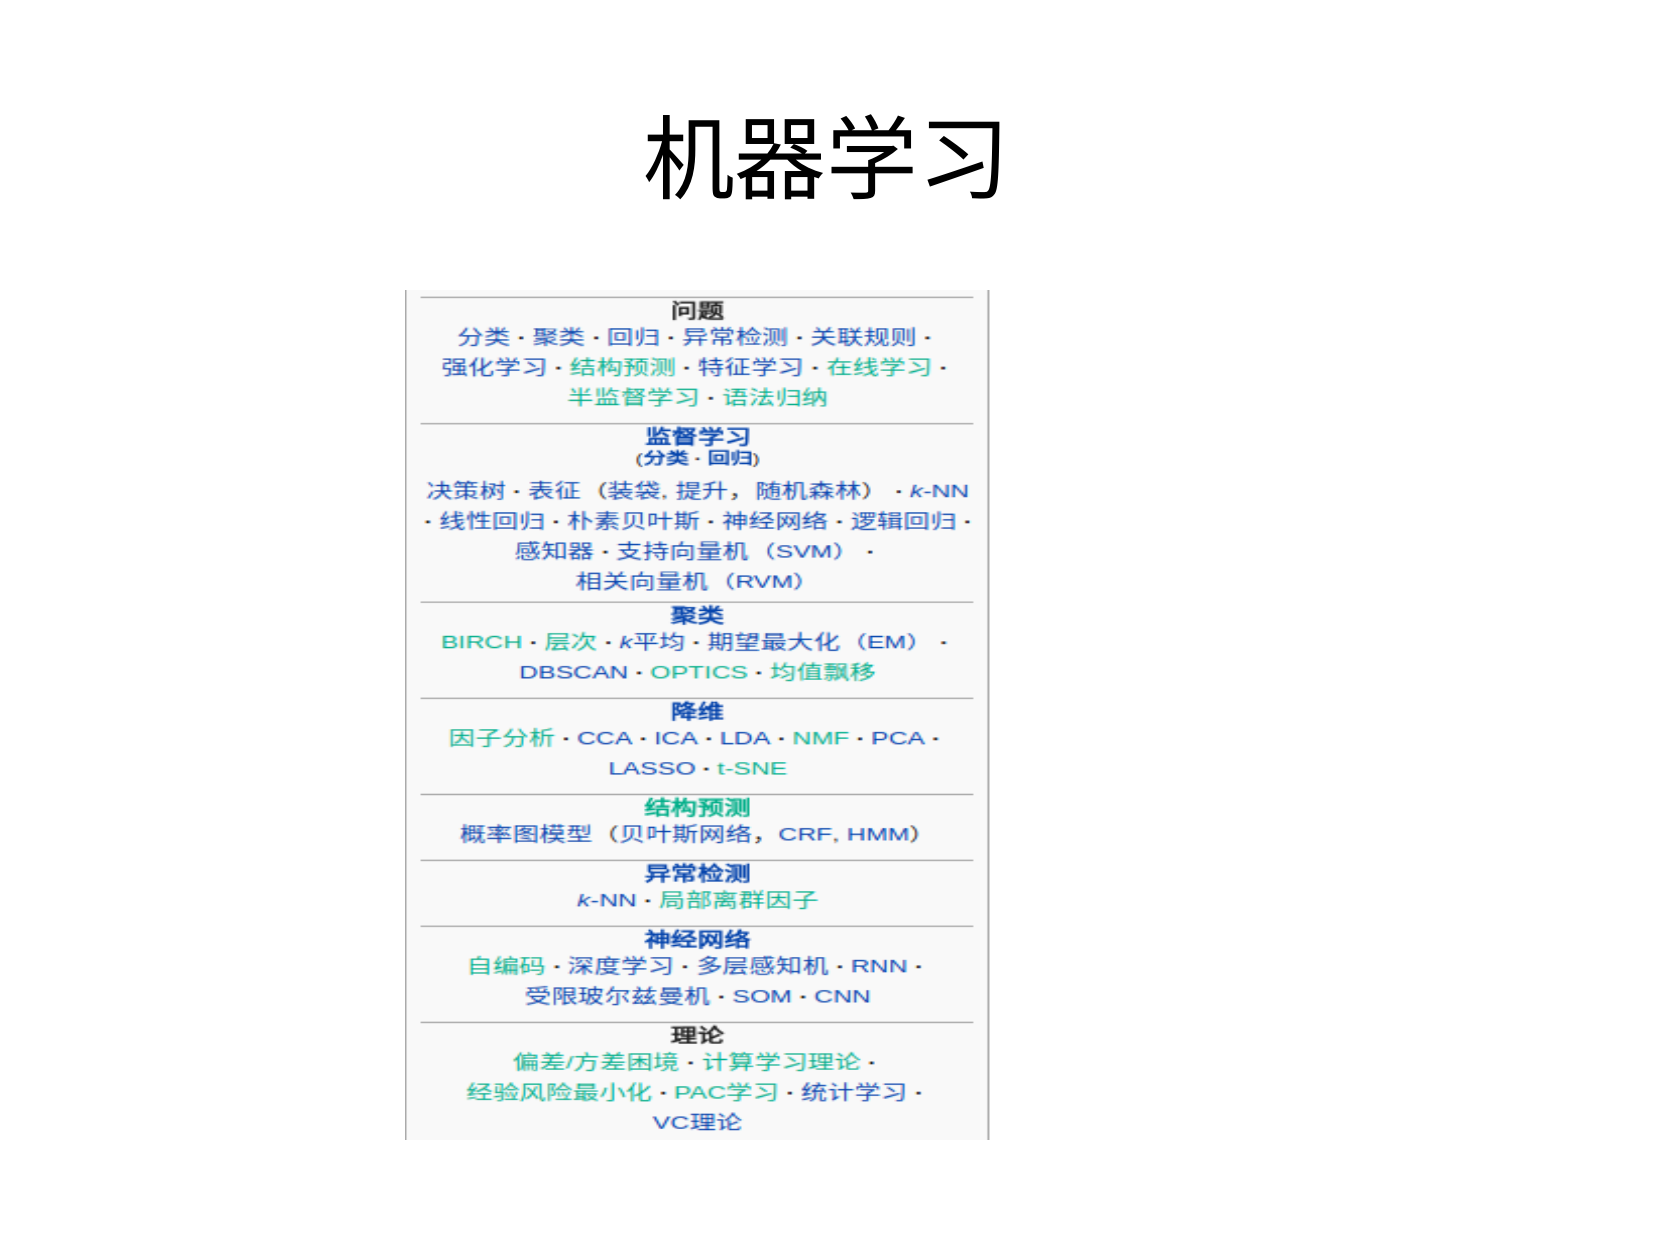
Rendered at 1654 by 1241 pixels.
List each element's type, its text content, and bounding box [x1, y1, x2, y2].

title 机器学习 [82, 49, 1571, 257]
picture [405, 290, 998, 1141]
